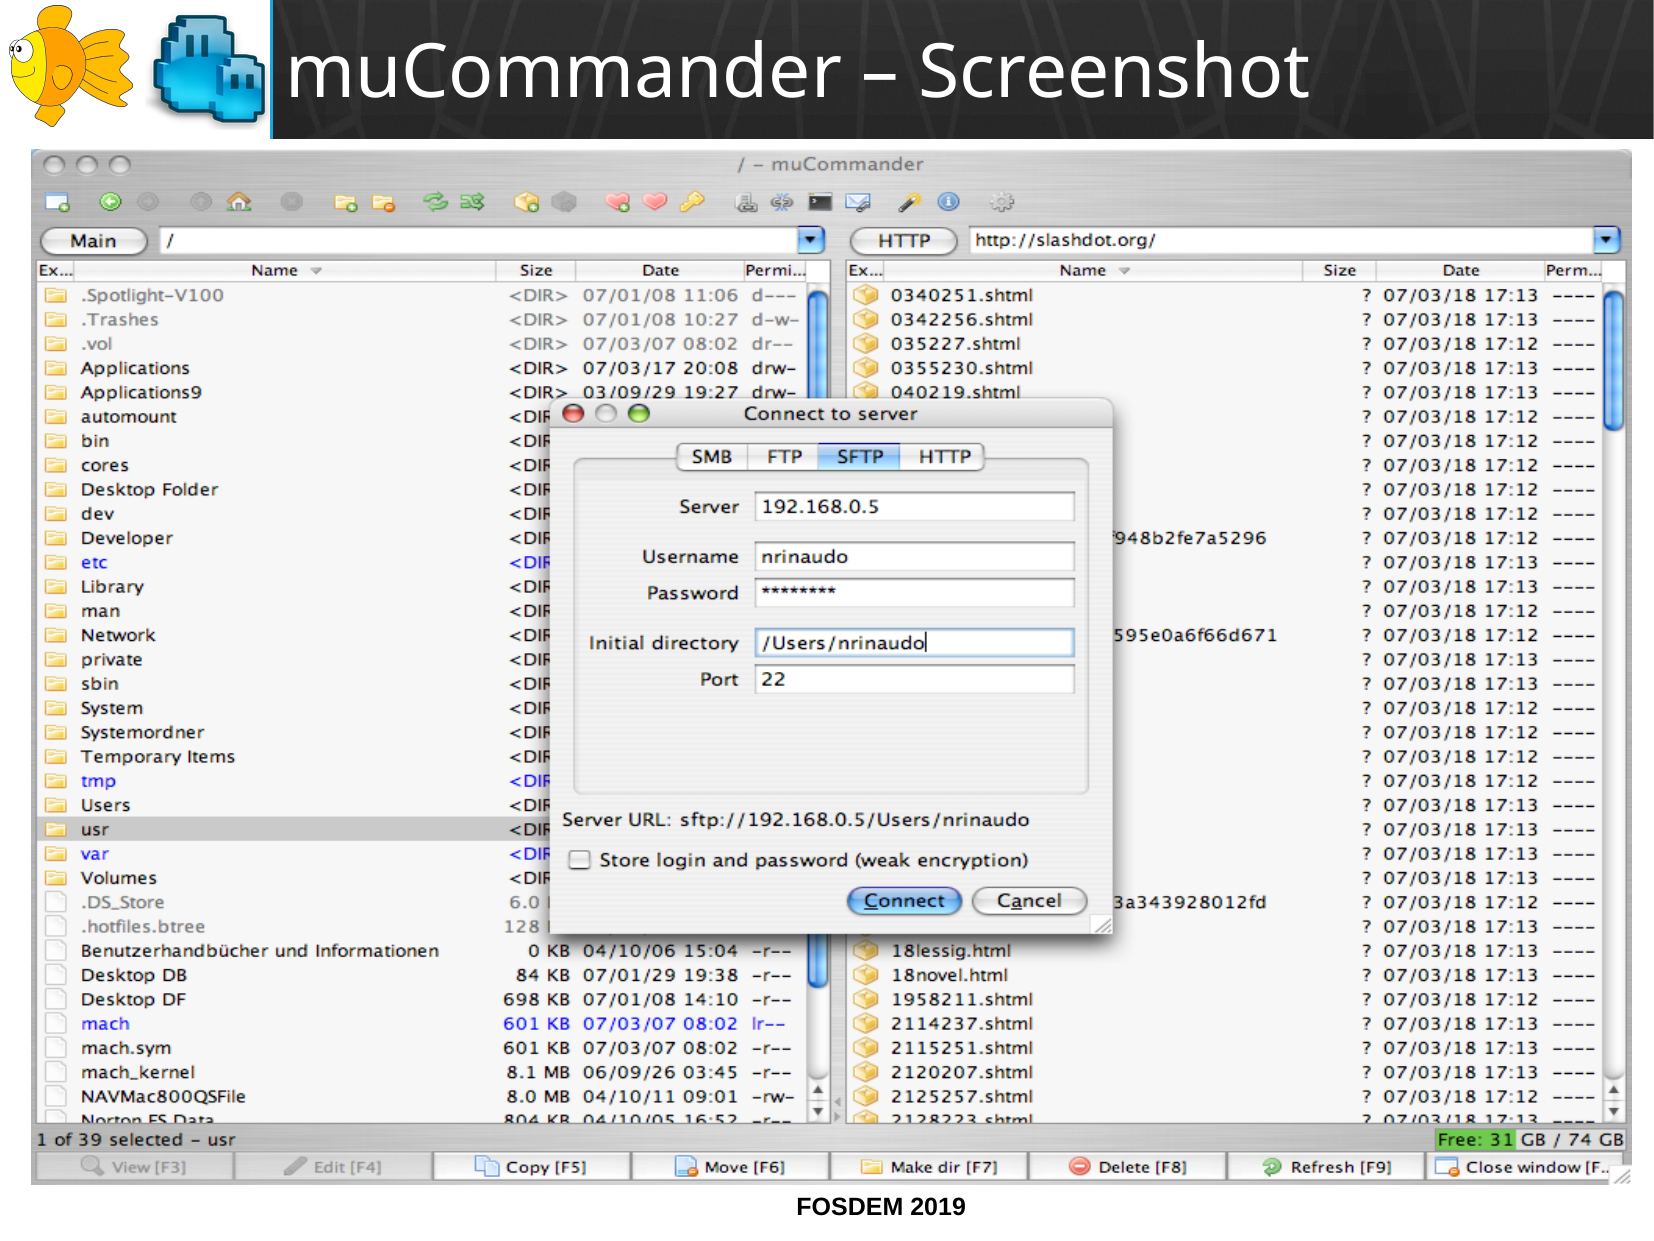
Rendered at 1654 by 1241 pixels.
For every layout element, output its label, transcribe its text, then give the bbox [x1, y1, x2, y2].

picture [9, 5, 133, 127]
picture [145, 0, 1654, 139]
title muCommander – Screenshot [285, 11, 1653, 126]
picture [31, 149, 1632, 1186]
